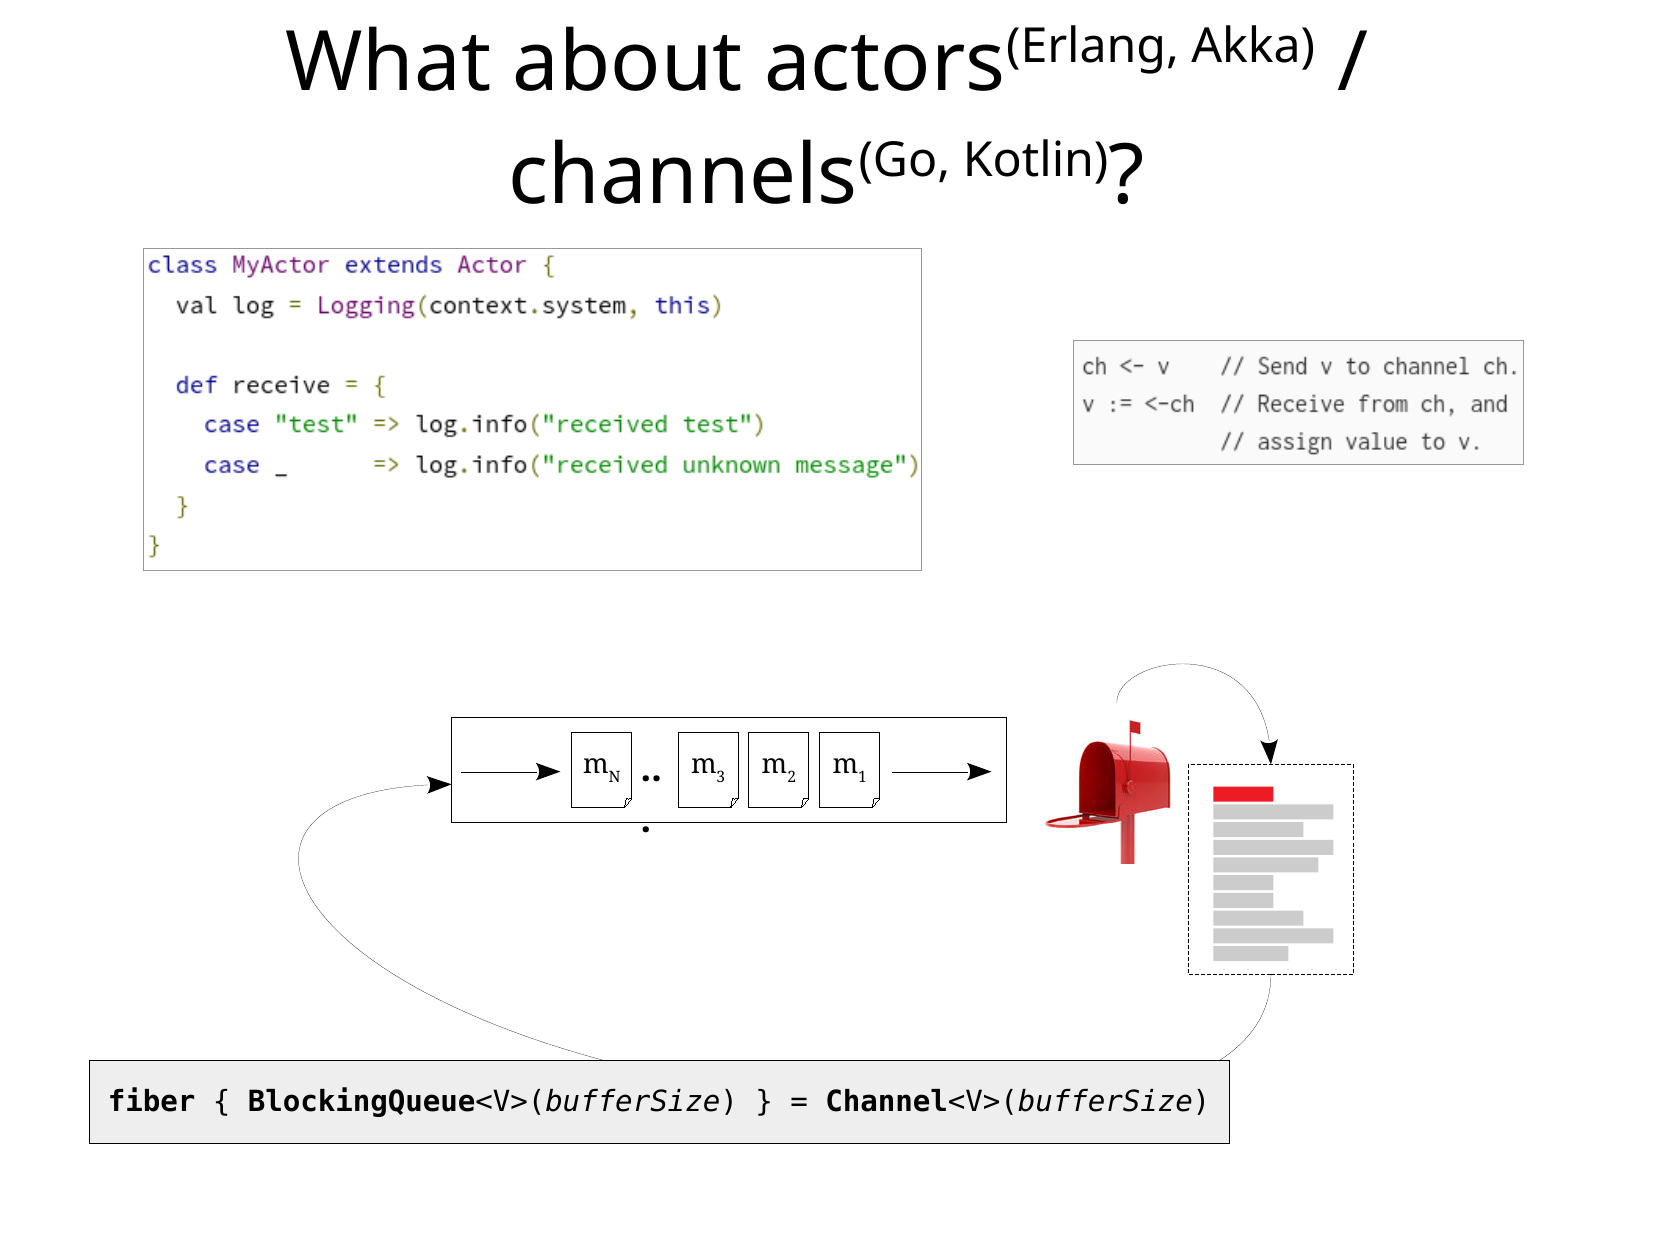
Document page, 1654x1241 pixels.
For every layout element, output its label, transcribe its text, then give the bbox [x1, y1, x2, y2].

text_box fiber { BlockingQueue<V>(bufferSize) } = Channel<V>(bufferSize) [89, 1060, 1230, 1144]
text_box m2 [748, 732, 809, 808]
text_box mN [571, 732, 632, 808]
text_box m3 [678, 732, 739, 808]
title What about actors(Erlang, Akka) / channels(Go, Kotlin)? [82, 49, 1571, 181]
picture [1073, 340, 1524, 465]
text_box ... [632, 734, 686, 787]
text_box [1213, 928, 1334, 944]
text_box [1213, 910, 1304, 926]
text_box [1213, 892, 1274, 908]
text_box m1 [819, 732, 880, 808]
text_box [1213, 786, 1274, 802]
text_box [1213, 804, 1334, 820]
picture [143, 248, 922, 571]
text_box [1213, 946, 1289, 962]
text_box [1213, 839, 1334, 855]
picture [1036, 702, 1198, 864]
text_box [1213, 857, 1319, 873]
text_box [1213, 875, 1274, 891]
text_box [1213, 822, 1304, 838]
